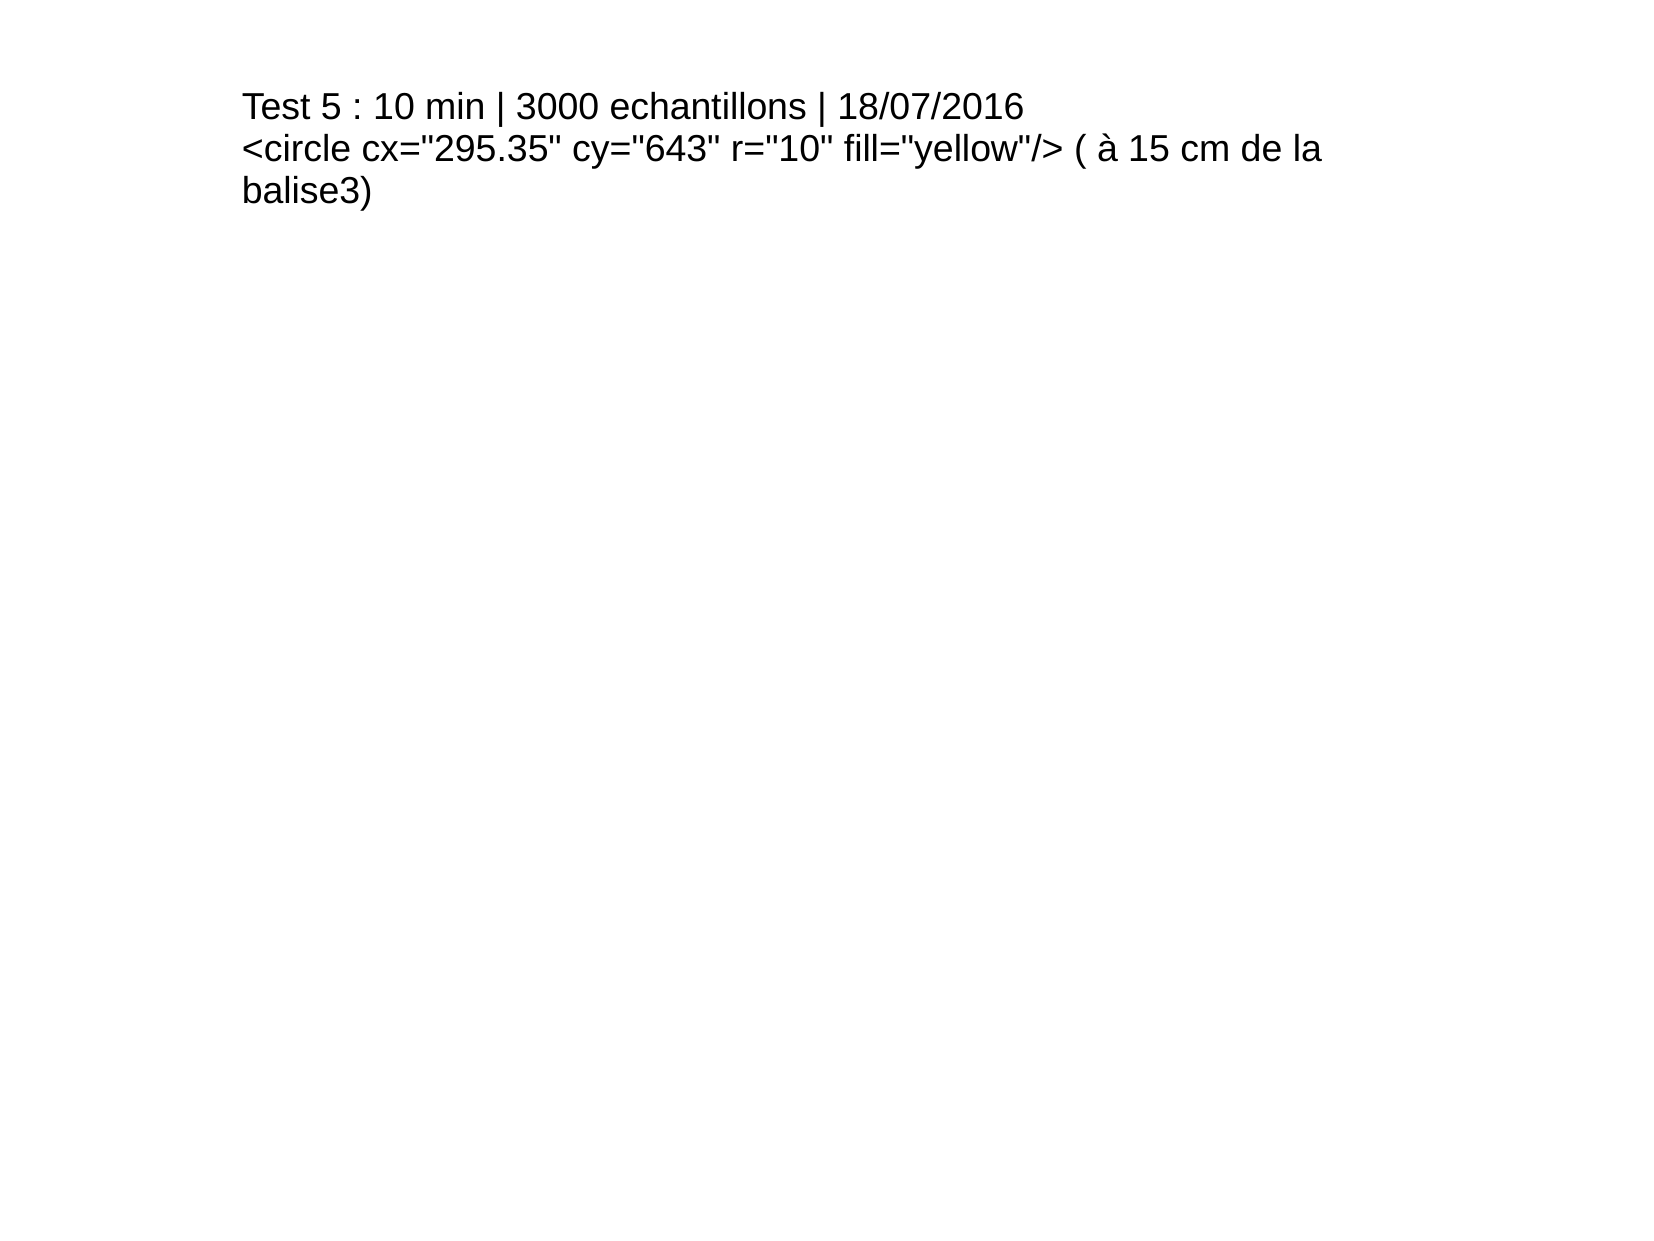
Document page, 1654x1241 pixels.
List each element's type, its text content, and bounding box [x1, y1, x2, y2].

text_box Test 5 : 10 min | 3000 echantillons | 18/07/2016 <circle cx="295.35" cy="643" r="10" fill="yellow"/> ( à 15 cm de la balise3) [227, 78, 1477, 178]
